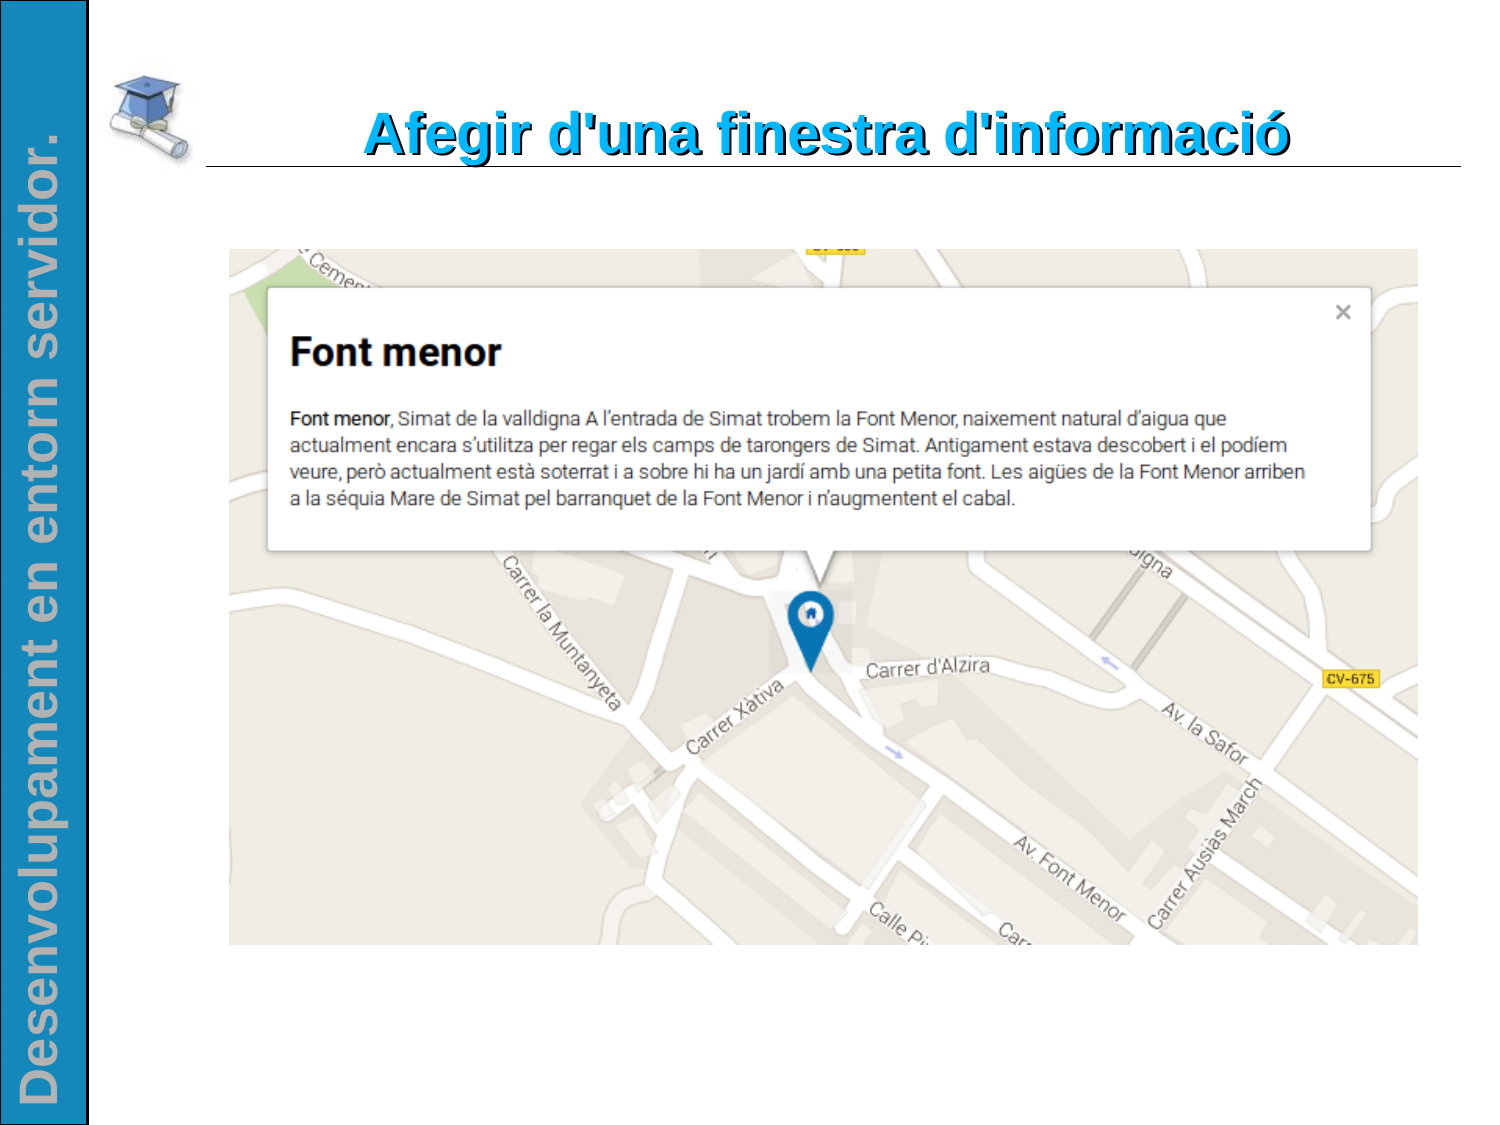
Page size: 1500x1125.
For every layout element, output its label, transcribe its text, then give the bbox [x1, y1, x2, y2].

picture [229, 249, 1418, 945]
title Afegir d'una finestra d'informació [206, 88, 1447, 178]
picture [93, 61, 206, 174]
